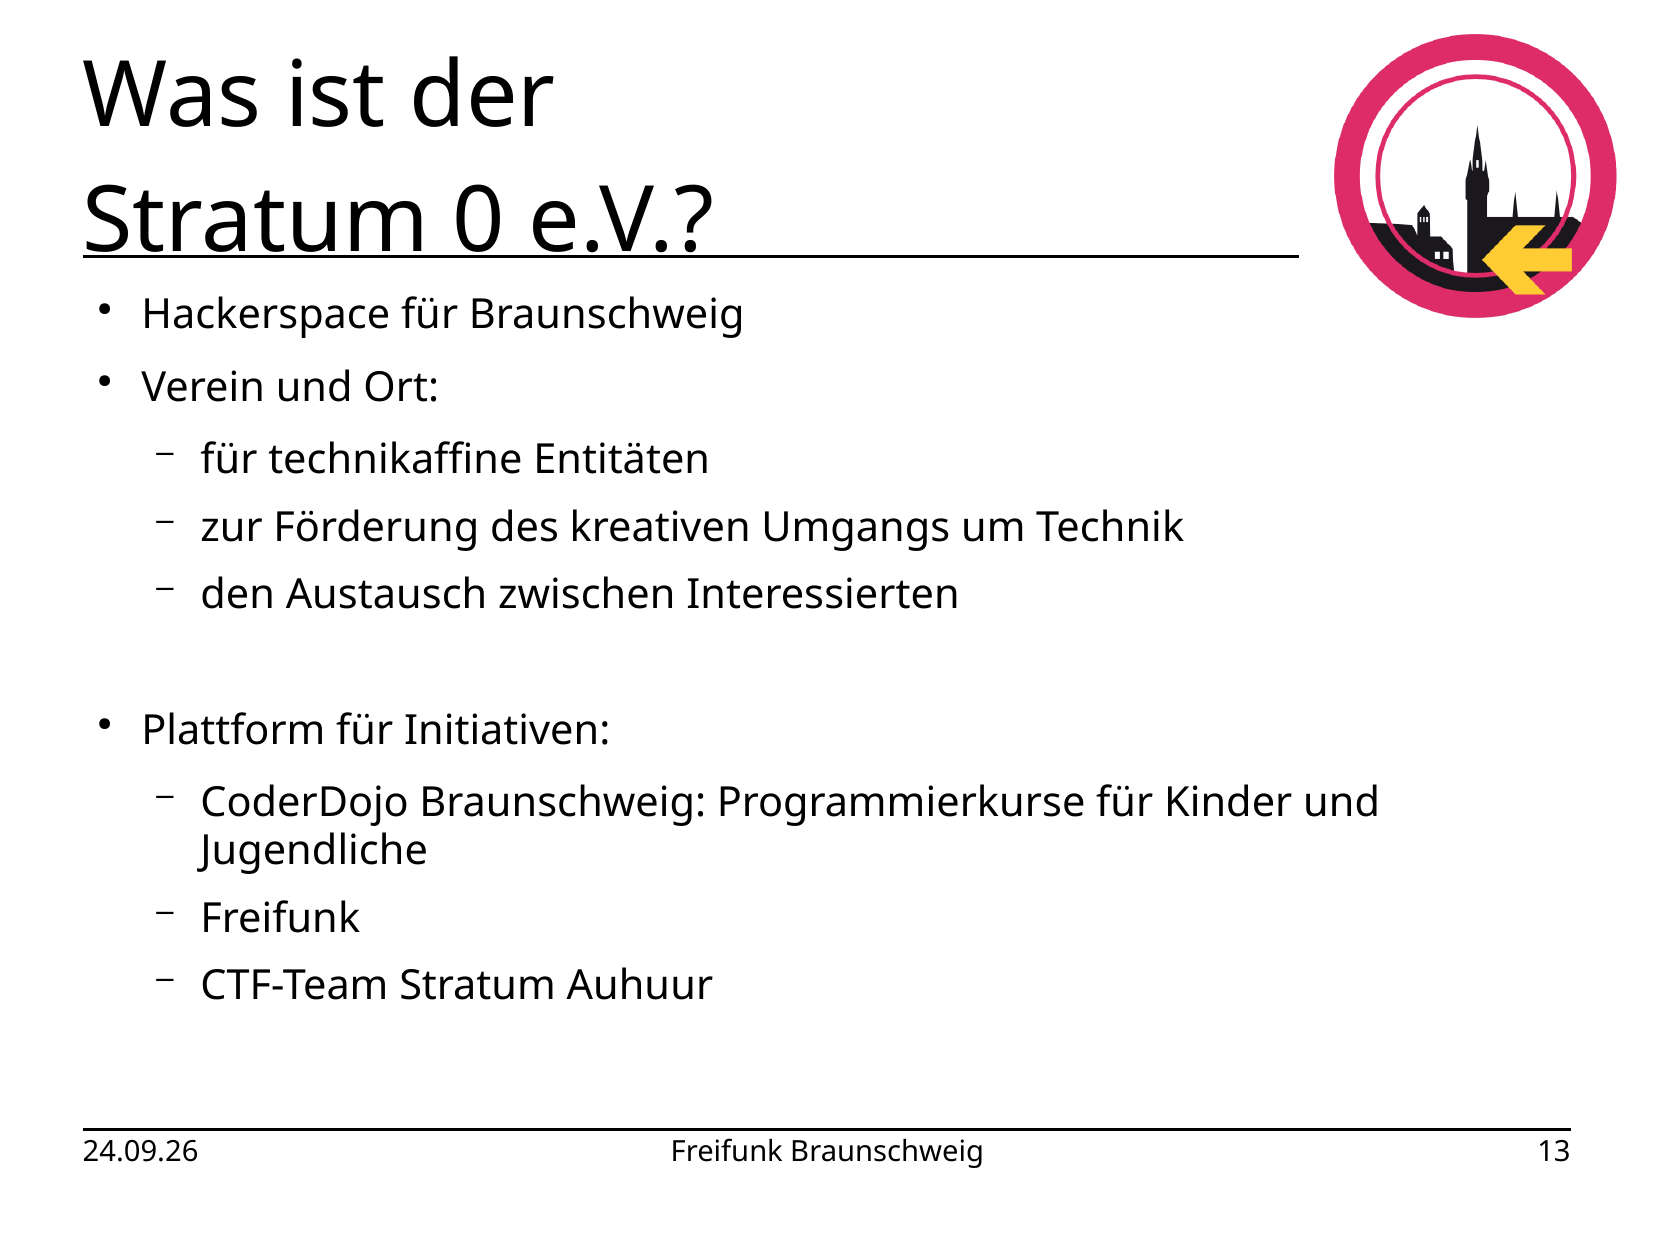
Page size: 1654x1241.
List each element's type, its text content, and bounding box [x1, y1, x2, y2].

picture [1331, 32, 1619, 319]
title Was ist der Stratum 0 e.V.? [82, 45, 1300, 261]
list Hackerspace für Braunschweig Verein und Ort: für technikaffine Entitäten zur Förderung des kreativen Umgangs um Technik den Austausch zwischen Interessierten Plattform für Initiativen: CoderDojo Braunschweig: Programmierkurse für Kinder und Jugendliche Freifunk CTF-Team Stratum Auhuur [82, 290, 1538, 1010]
